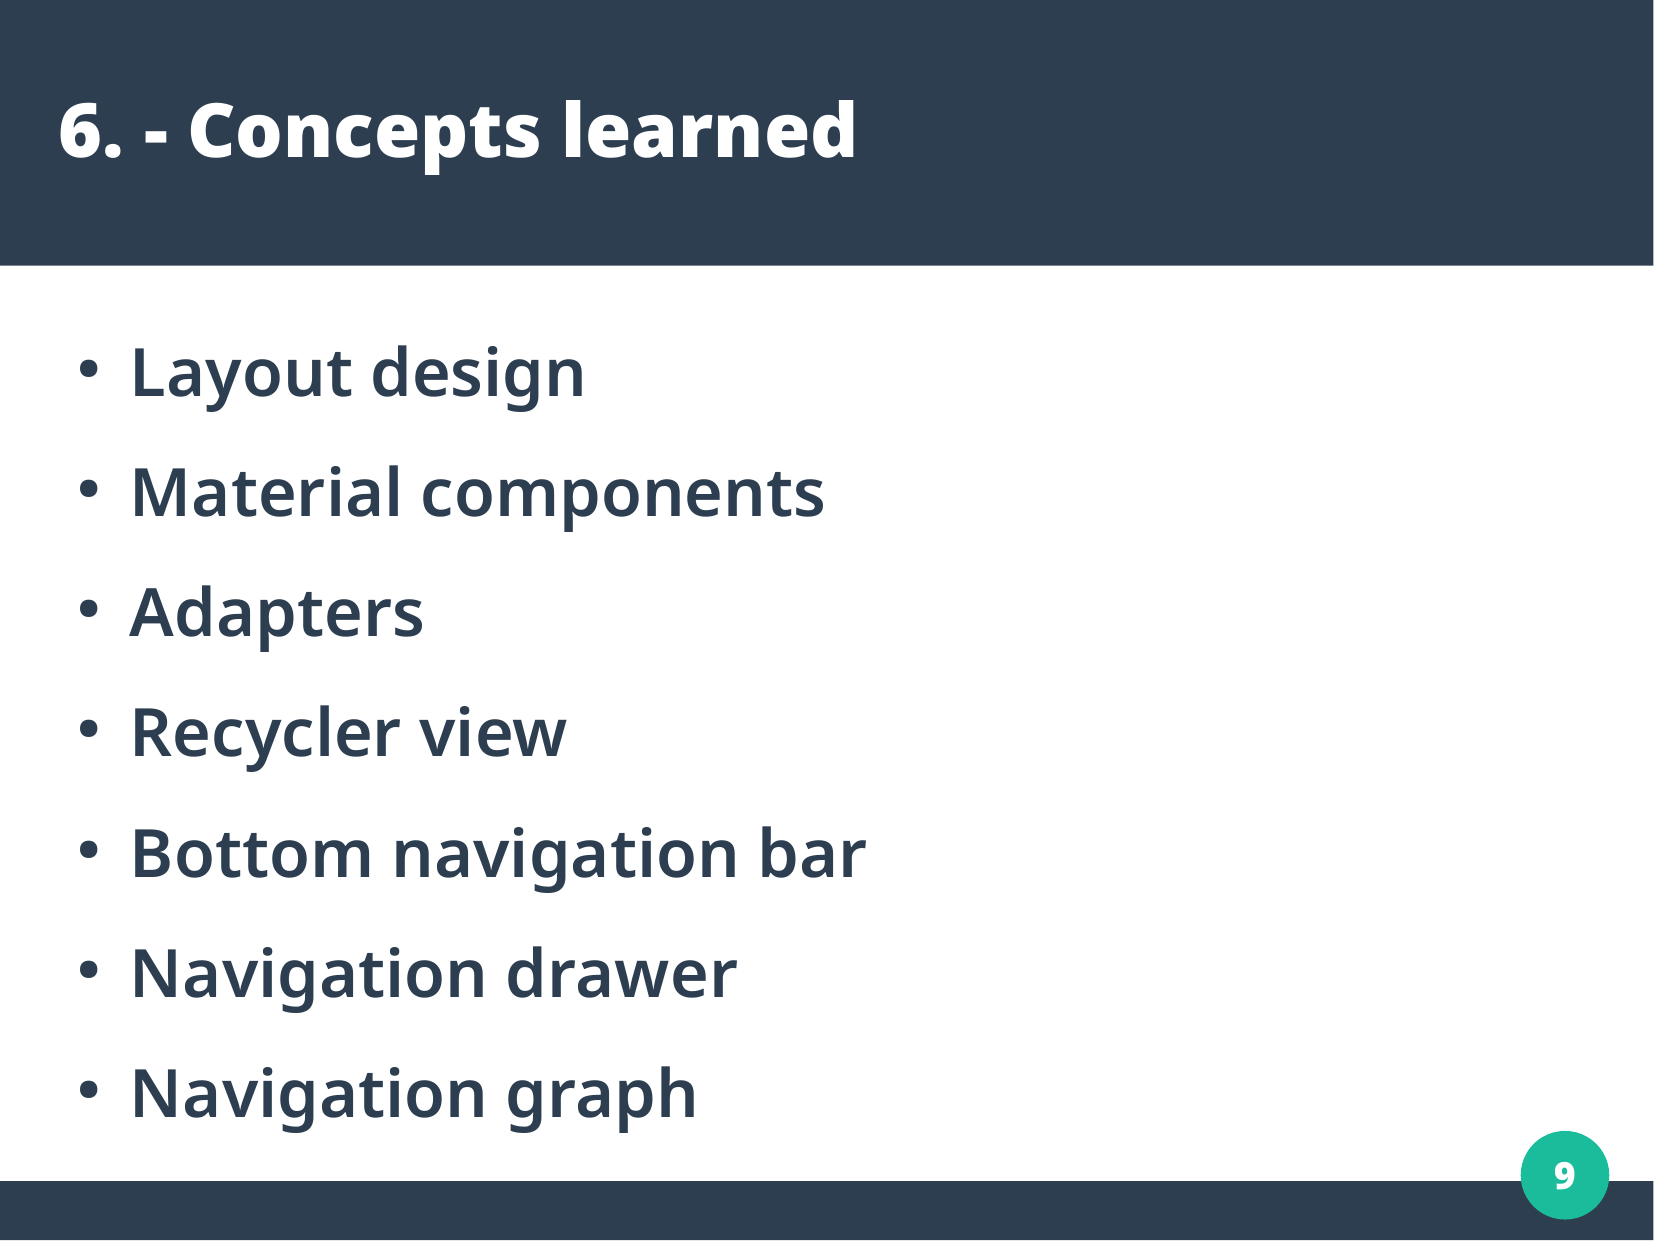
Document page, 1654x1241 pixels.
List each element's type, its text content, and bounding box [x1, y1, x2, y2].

list Layout design Material components Adapters Recycler view Bottom navigation bar Navigation drawer Navigation graph [59, 324, 1595, 1152]
title 6. - Concepts learned [59, 49, 1595, 207]
